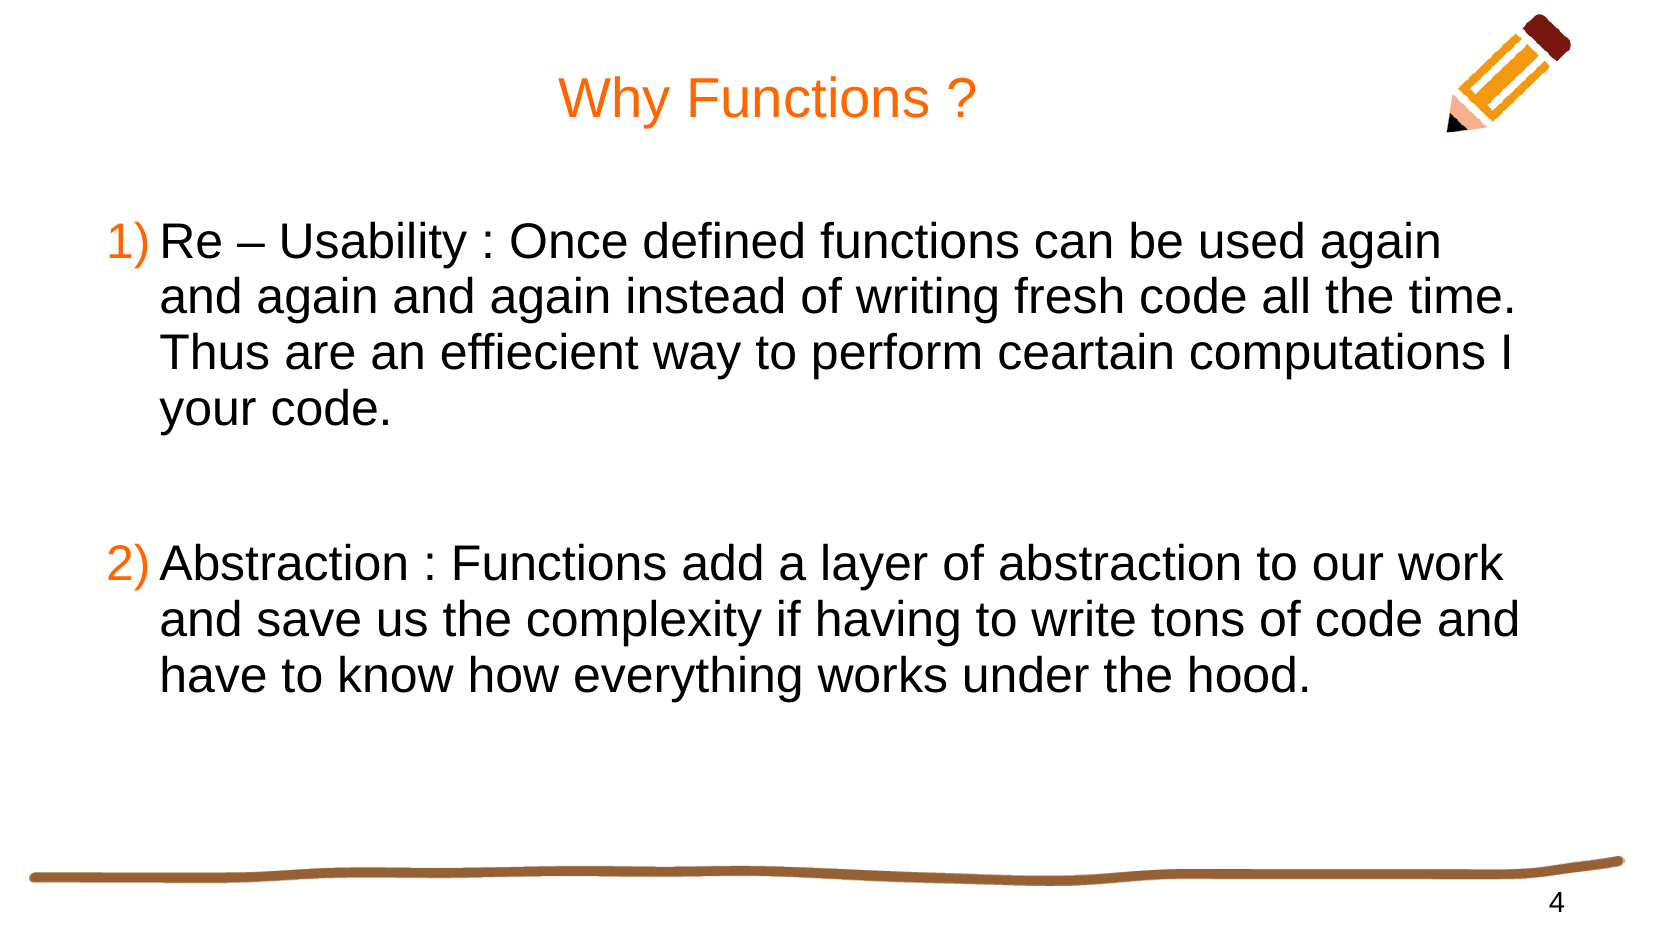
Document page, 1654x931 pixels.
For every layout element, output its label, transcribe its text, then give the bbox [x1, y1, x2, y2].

picture [29, 856, 1625, 886]
list Re – Usability : Once defined functions can be used again and again and again instead of writing fresh code all the time. Thus are an effiecient way to perform ceartain computations I your code. Abstraction : Functions add a layer of abstraction to our work and save us the complexity if having to write tons of code and have to know how everything works under the hood. [88, 212, 1538, 863]
picture [1446, 14, 1571, 133]
title Why Functions ? [88, 46, 1447, 151]
